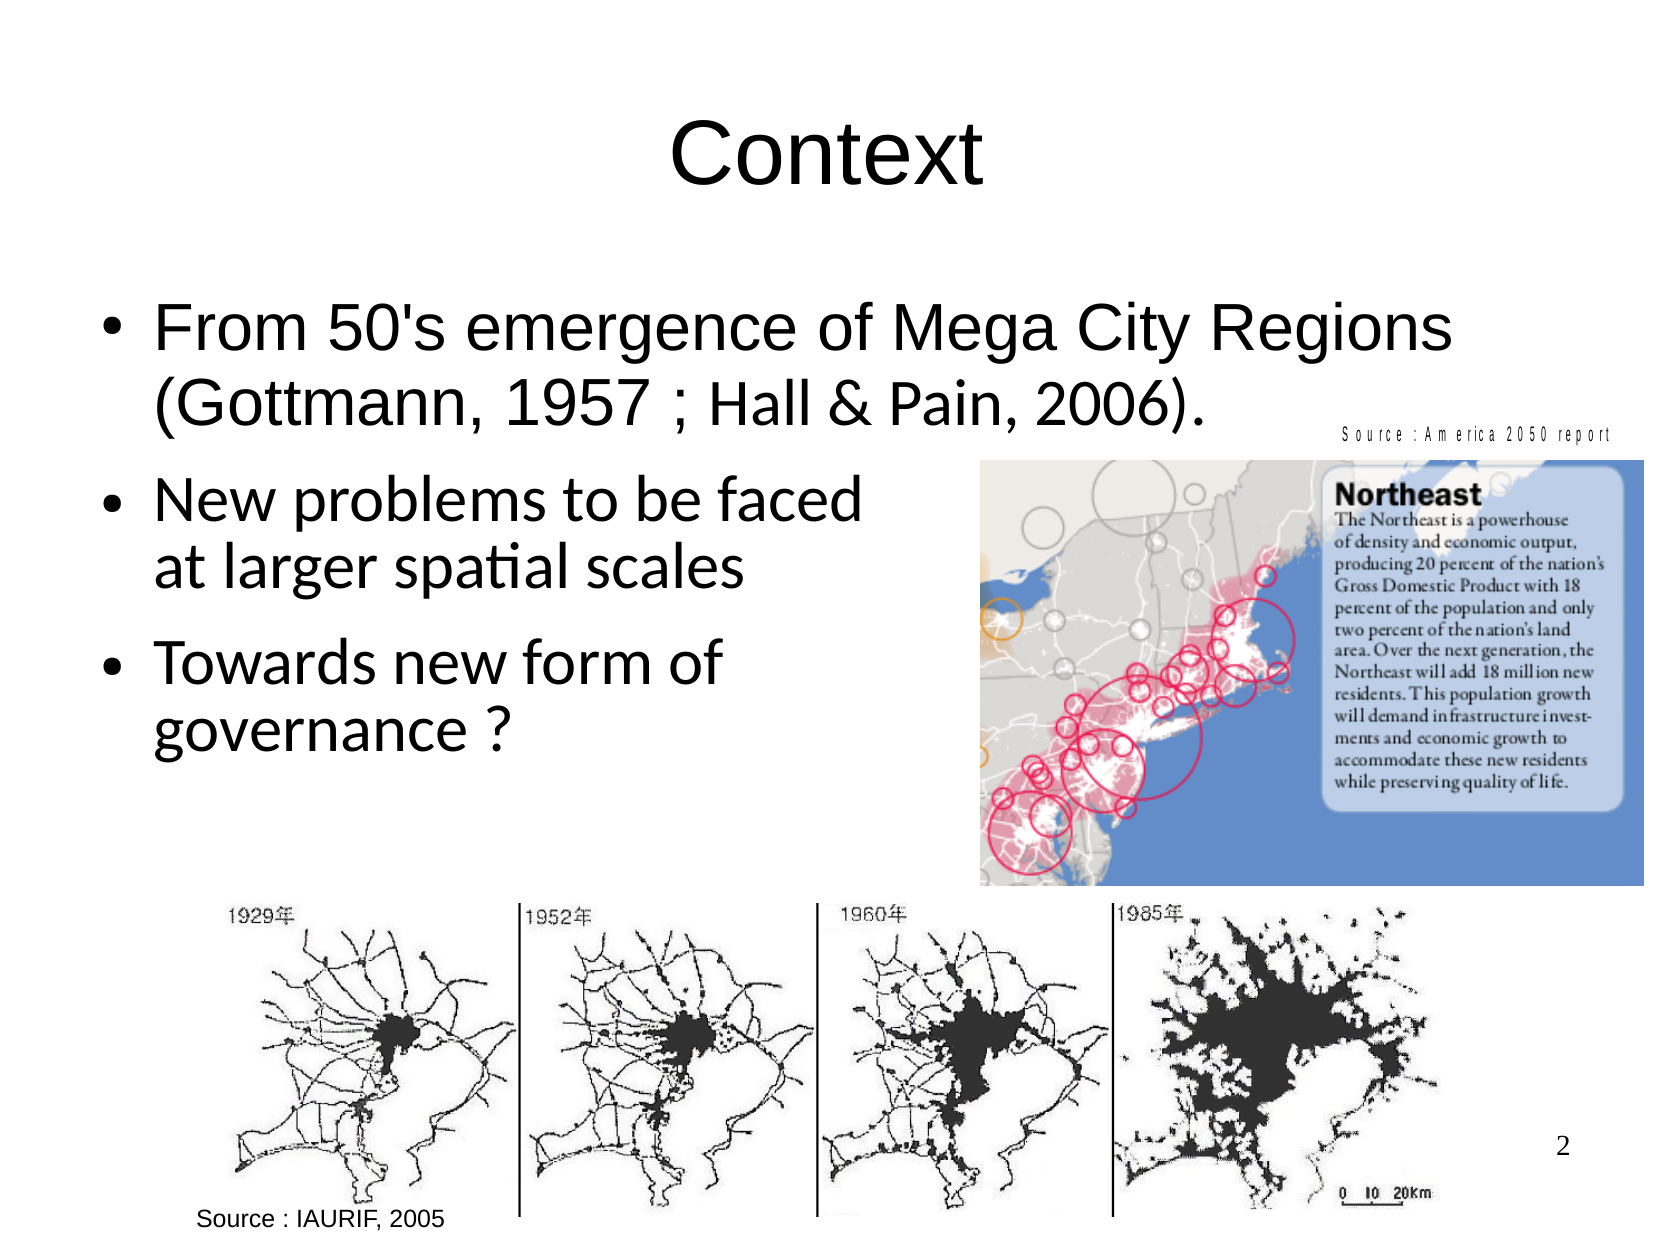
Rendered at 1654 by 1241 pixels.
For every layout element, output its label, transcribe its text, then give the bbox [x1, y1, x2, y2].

picture [224, 903, 1441, 1217]
title Context [82, 49, 1571, 257]
picture [1327, 413, 1630, 457]
picture [980, 460, 1644, 886]
text_box Source : IAURIF, 2005 [181, 1197, 461, 1241]
list From 50's emergence of Mega City Regions (Gottmann, 1957 ; Hall & Pain, 2006). New problems to be faced at larger spatial scales Towards new form of governance ? [82, 290, 1538, 1010]
